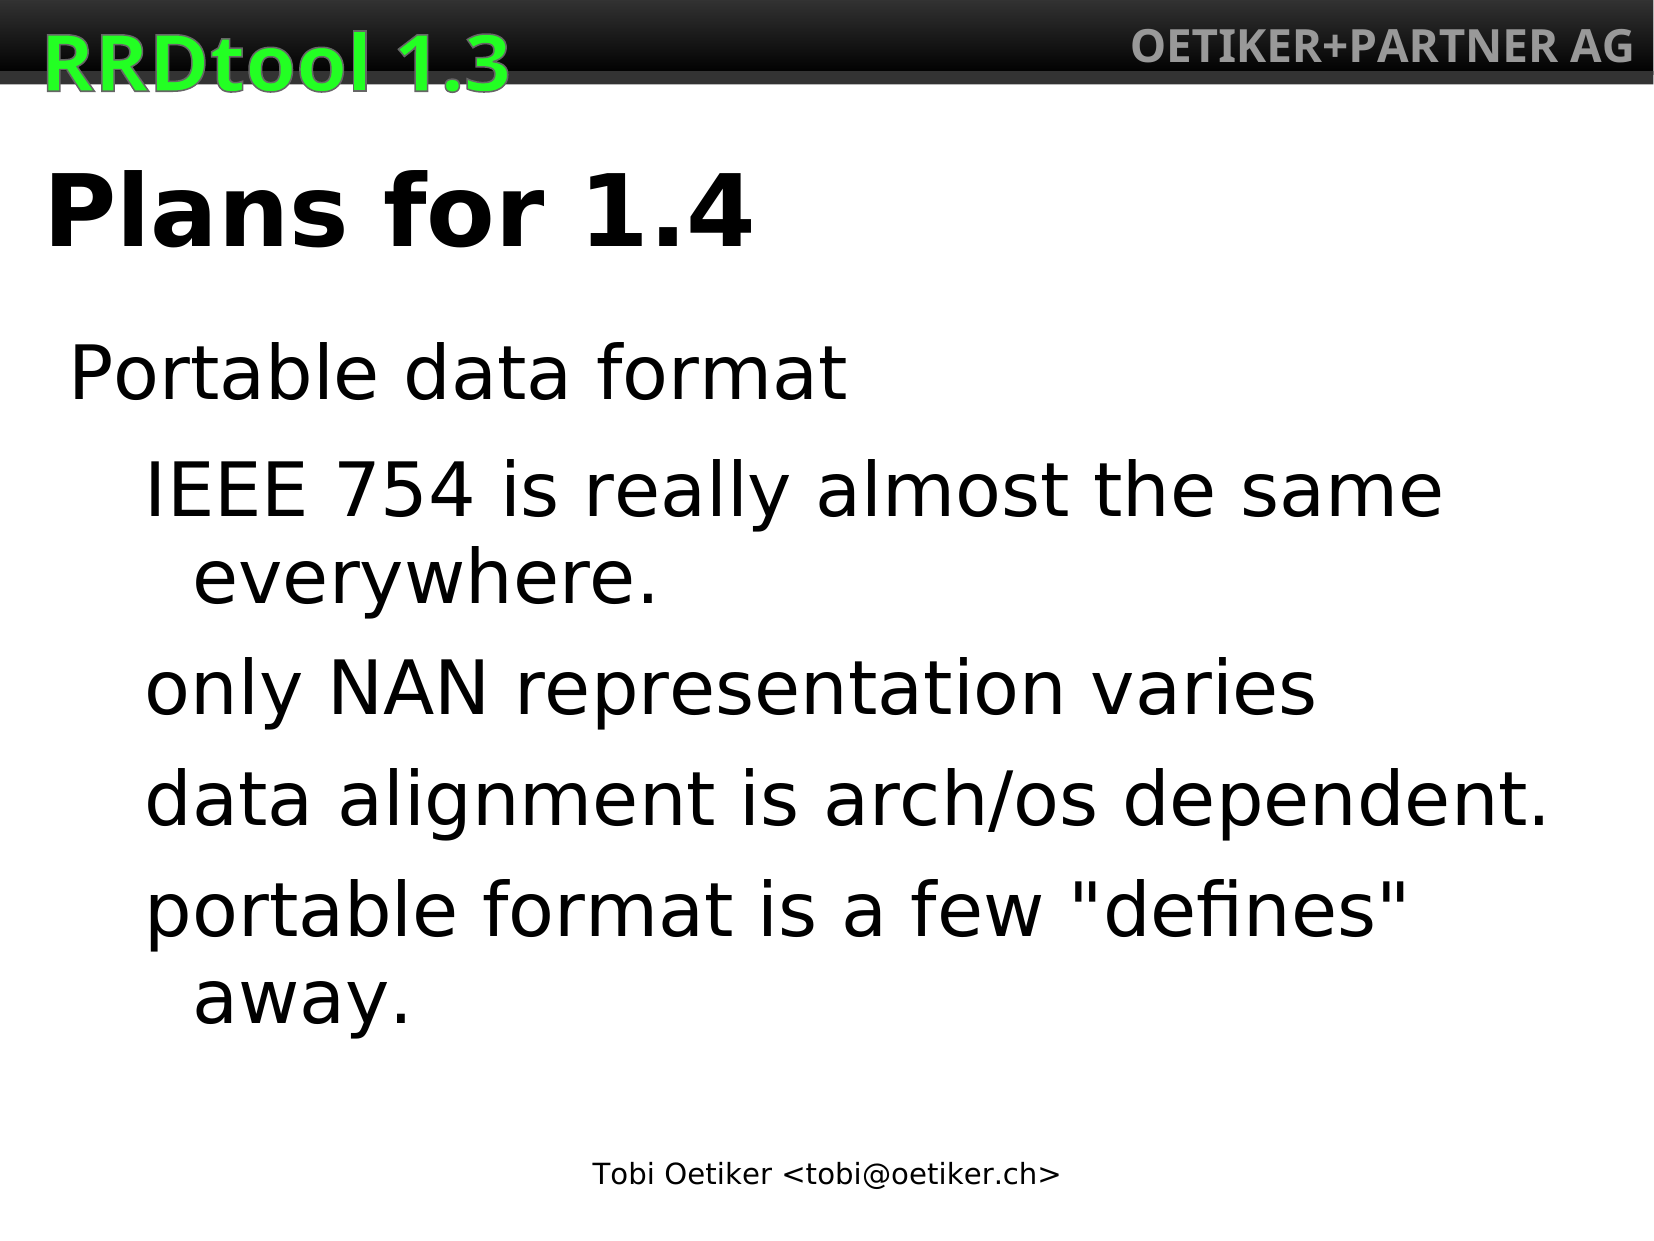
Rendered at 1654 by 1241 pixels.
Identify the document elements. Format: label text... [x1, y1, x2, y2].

list Portable data format IEEE 754 is really almost the same everywhere. only NAN representation varies data alignment is arch/os dependent. portable format is a few "defines" away. [50, 329, 1571, 1129]
title Plans for 1.4 [43, 144, 1582, 280]
